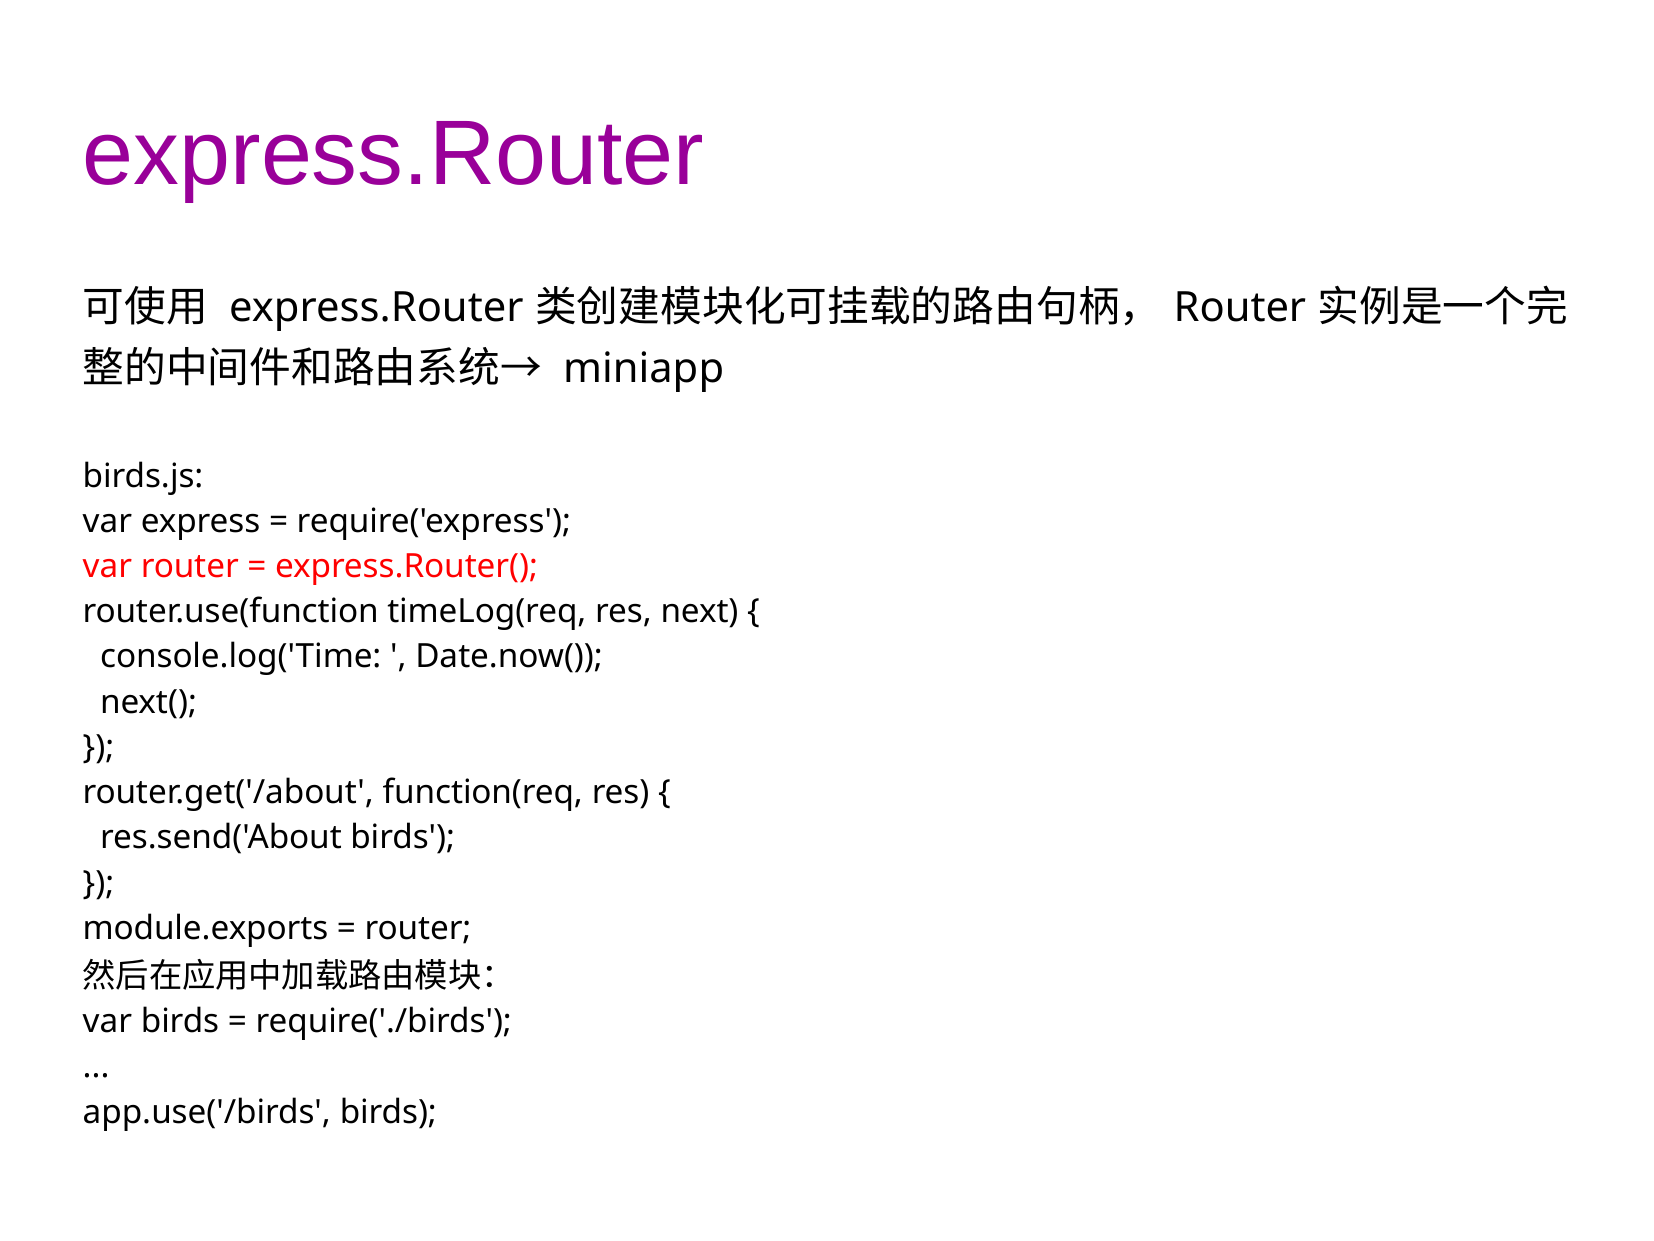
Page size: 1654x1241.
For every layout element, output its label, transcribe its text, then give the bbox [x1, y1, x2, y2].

subtitle 可使用 express.Router类创建模块化可挂载的路由句柄，Router实例是一个完整的中间件和路由系统→ miniapp birds.js: var express = require('express'); var router = express.Router(); router.use(function timeLog(req, res, next) { console.log('Time: ', Date.now()); next(); }); router.get('/about', function(req, res) { res.send('About birds'); }); module.exports = router; 然后在应用中加载路由模块： var birds = require('./birds'); ... app.use('/birds', birds); [82, 238, 1571, 1168]
title express.Router [82, 49, 1571, 238]
